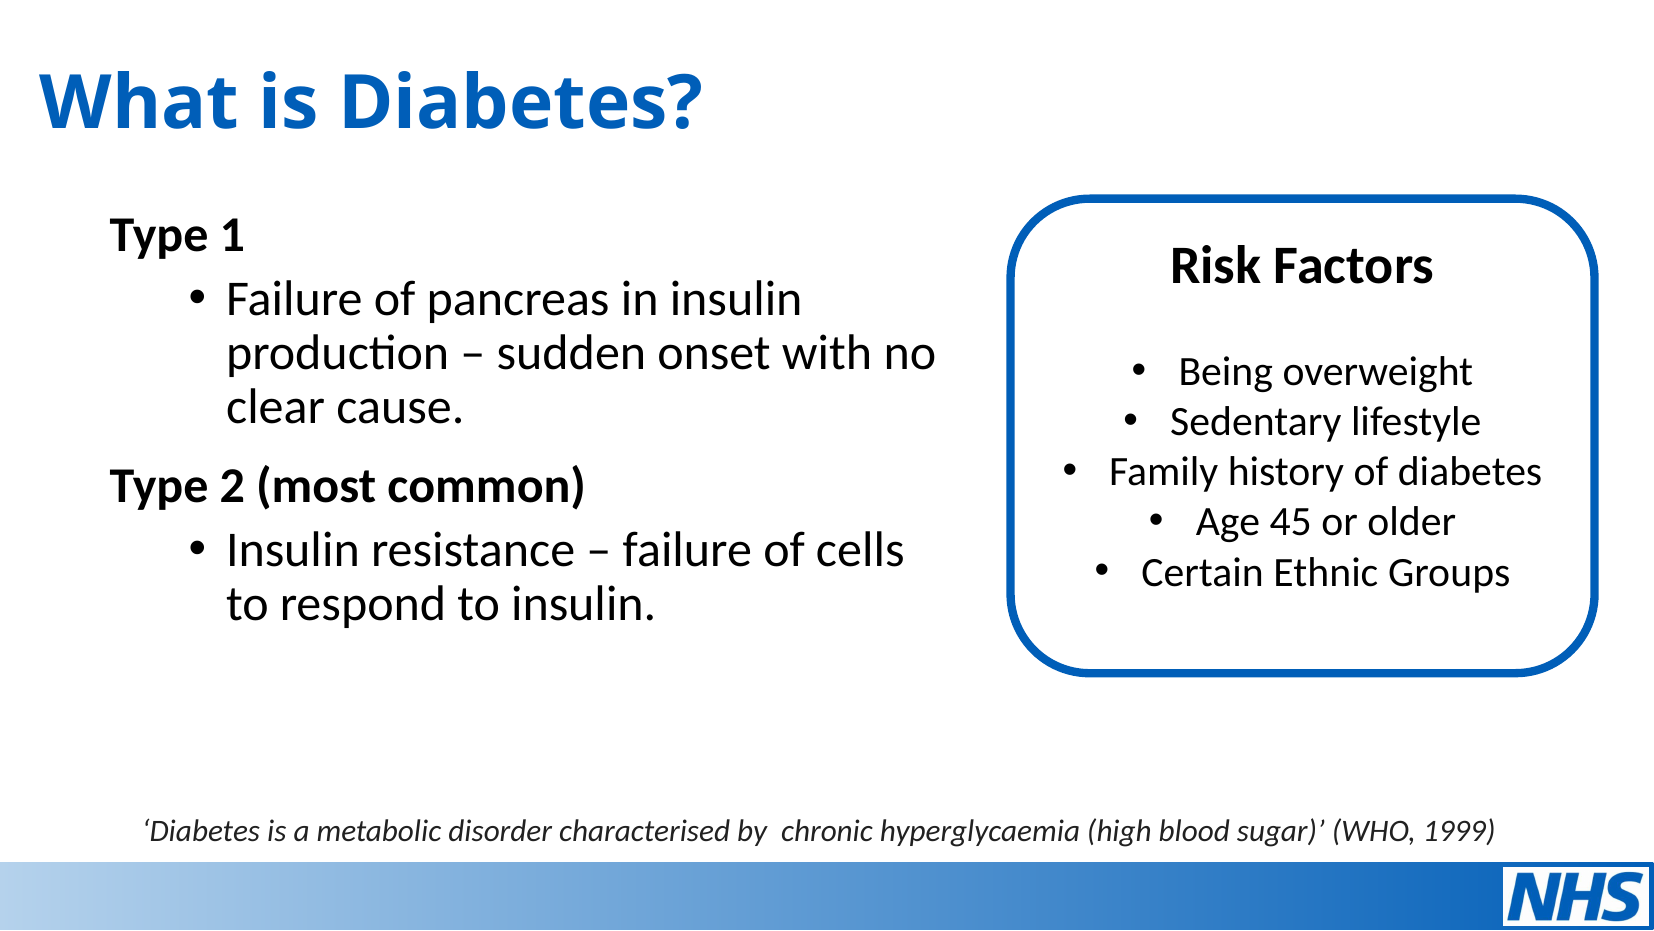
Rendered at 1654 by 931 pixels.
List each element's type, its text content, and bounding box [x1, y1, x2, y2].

text_box ‘Diabetes is a metabolic disorder characterised by chronic hyperglycaemia (high blood sugar)’ (WHO, 1999) [44, 803, 1595, 901]
text_box [0, 862, 1654, 930]
title What is Diabetes? [24, 14, 1607, 194]
text_box Risk Factors Being overweight Sedentary lifestyle Family history of diabetes Age 45 or older Certain Ethnic Groups [1010, 198, 1595, 674]
list Type 1 Failure of pancreas in insulin production – sudden onset with no clear cause. Type 2 (most common) Insulin resistance – failure of cells to respond to insulin. [23, 200, 969, 715]
picture [1503, 867, 1649, 926]
